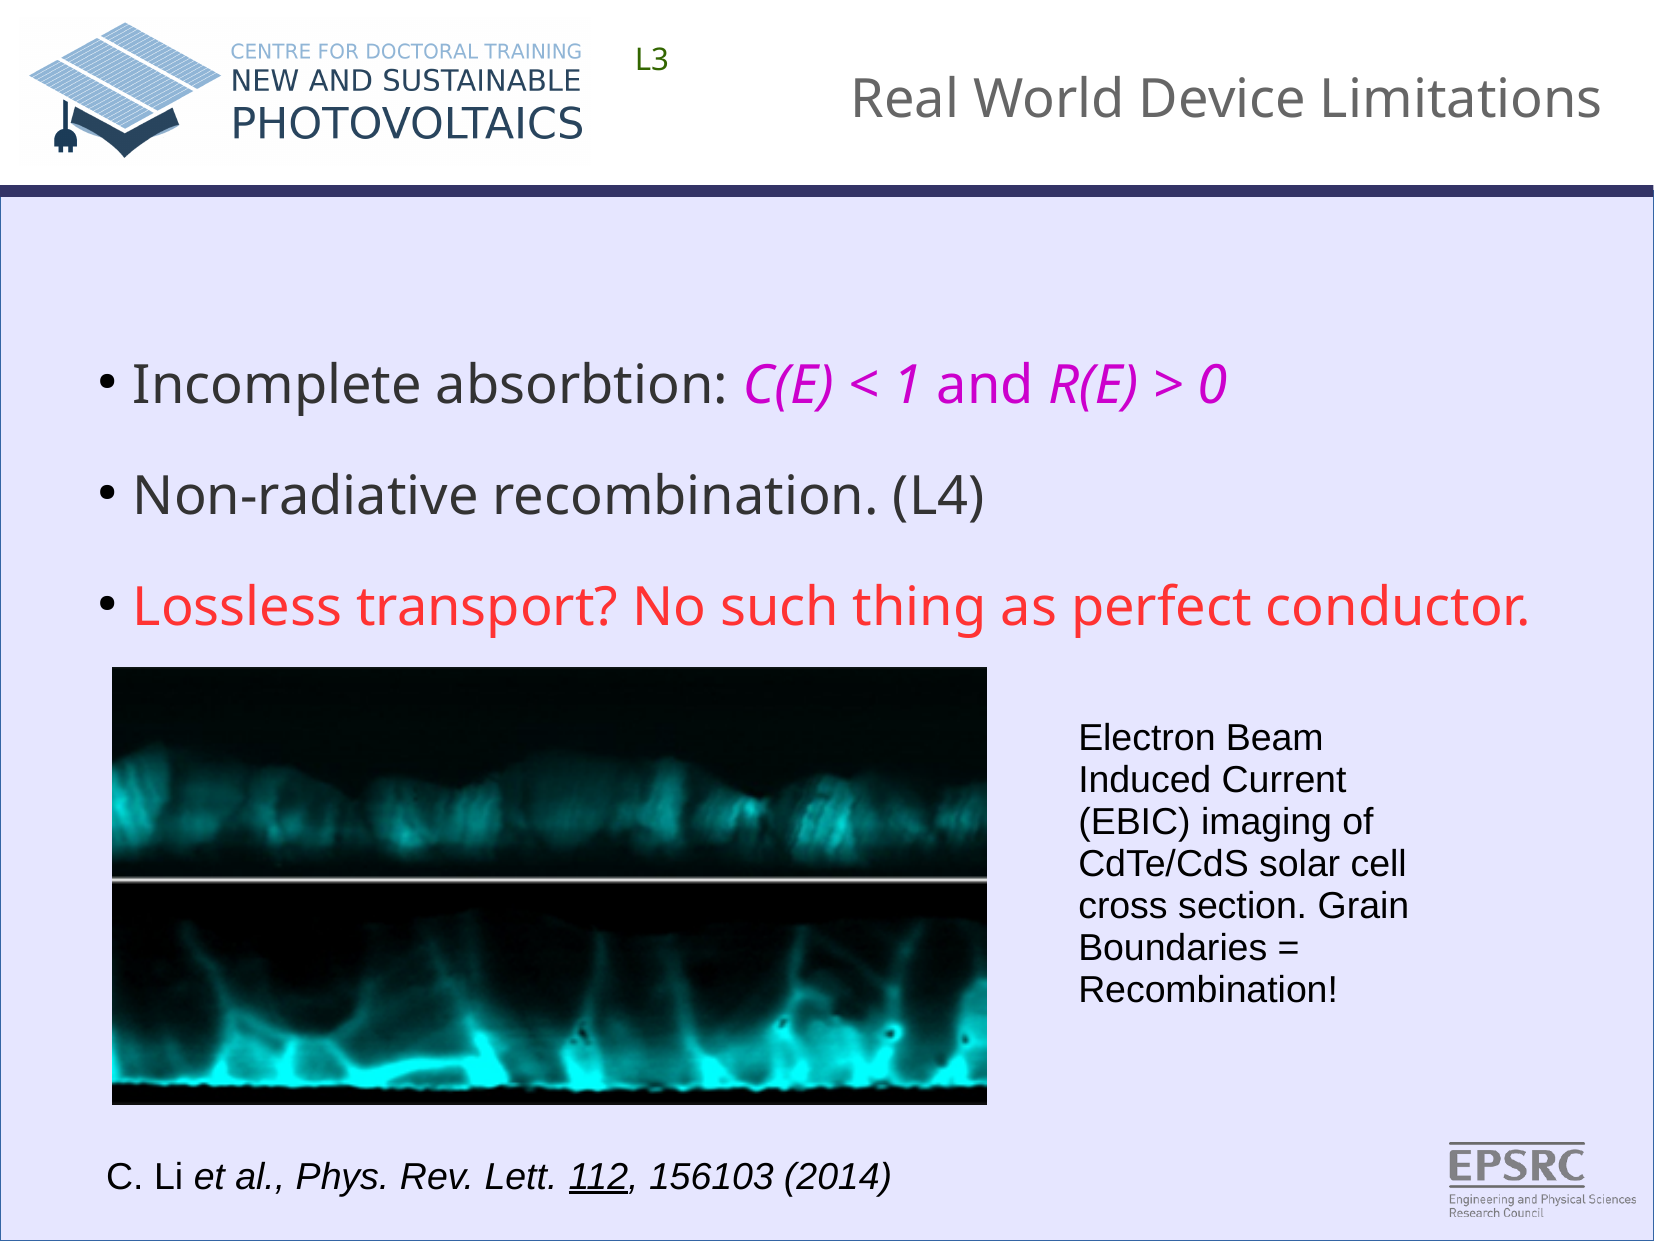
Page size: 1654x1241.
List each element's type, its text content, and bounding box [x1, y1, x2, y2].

picture [1449, 1142, 1636, 1217]
picture [112, 667, 987, 1105]
text_box [0, 197, 1654, 1241]
text_box L3 [620, 29, 880, 80]
text_box Electron Beam Induced Current (EBIC) imaging of CdTe/CdS solar cell cross section. Grain Boundaries = Recombination! [1063, 709, 1450, 1182]
picture [19, 17, 591, 166]
text_box Incomplete absorbtion: C(E) < 1 and R(E) > 0 Non-radiative recombination. (L4) Lossless transport? No such thing as perfect conductor. [82, 301, 1496, 709]
text_box C. Li et al., Phys. Rev. Lett. 112, 156103 (2014) [91, 1147, 910, 1205]
text_box Real World Device Limitations [767, 52, 1619, 129]
